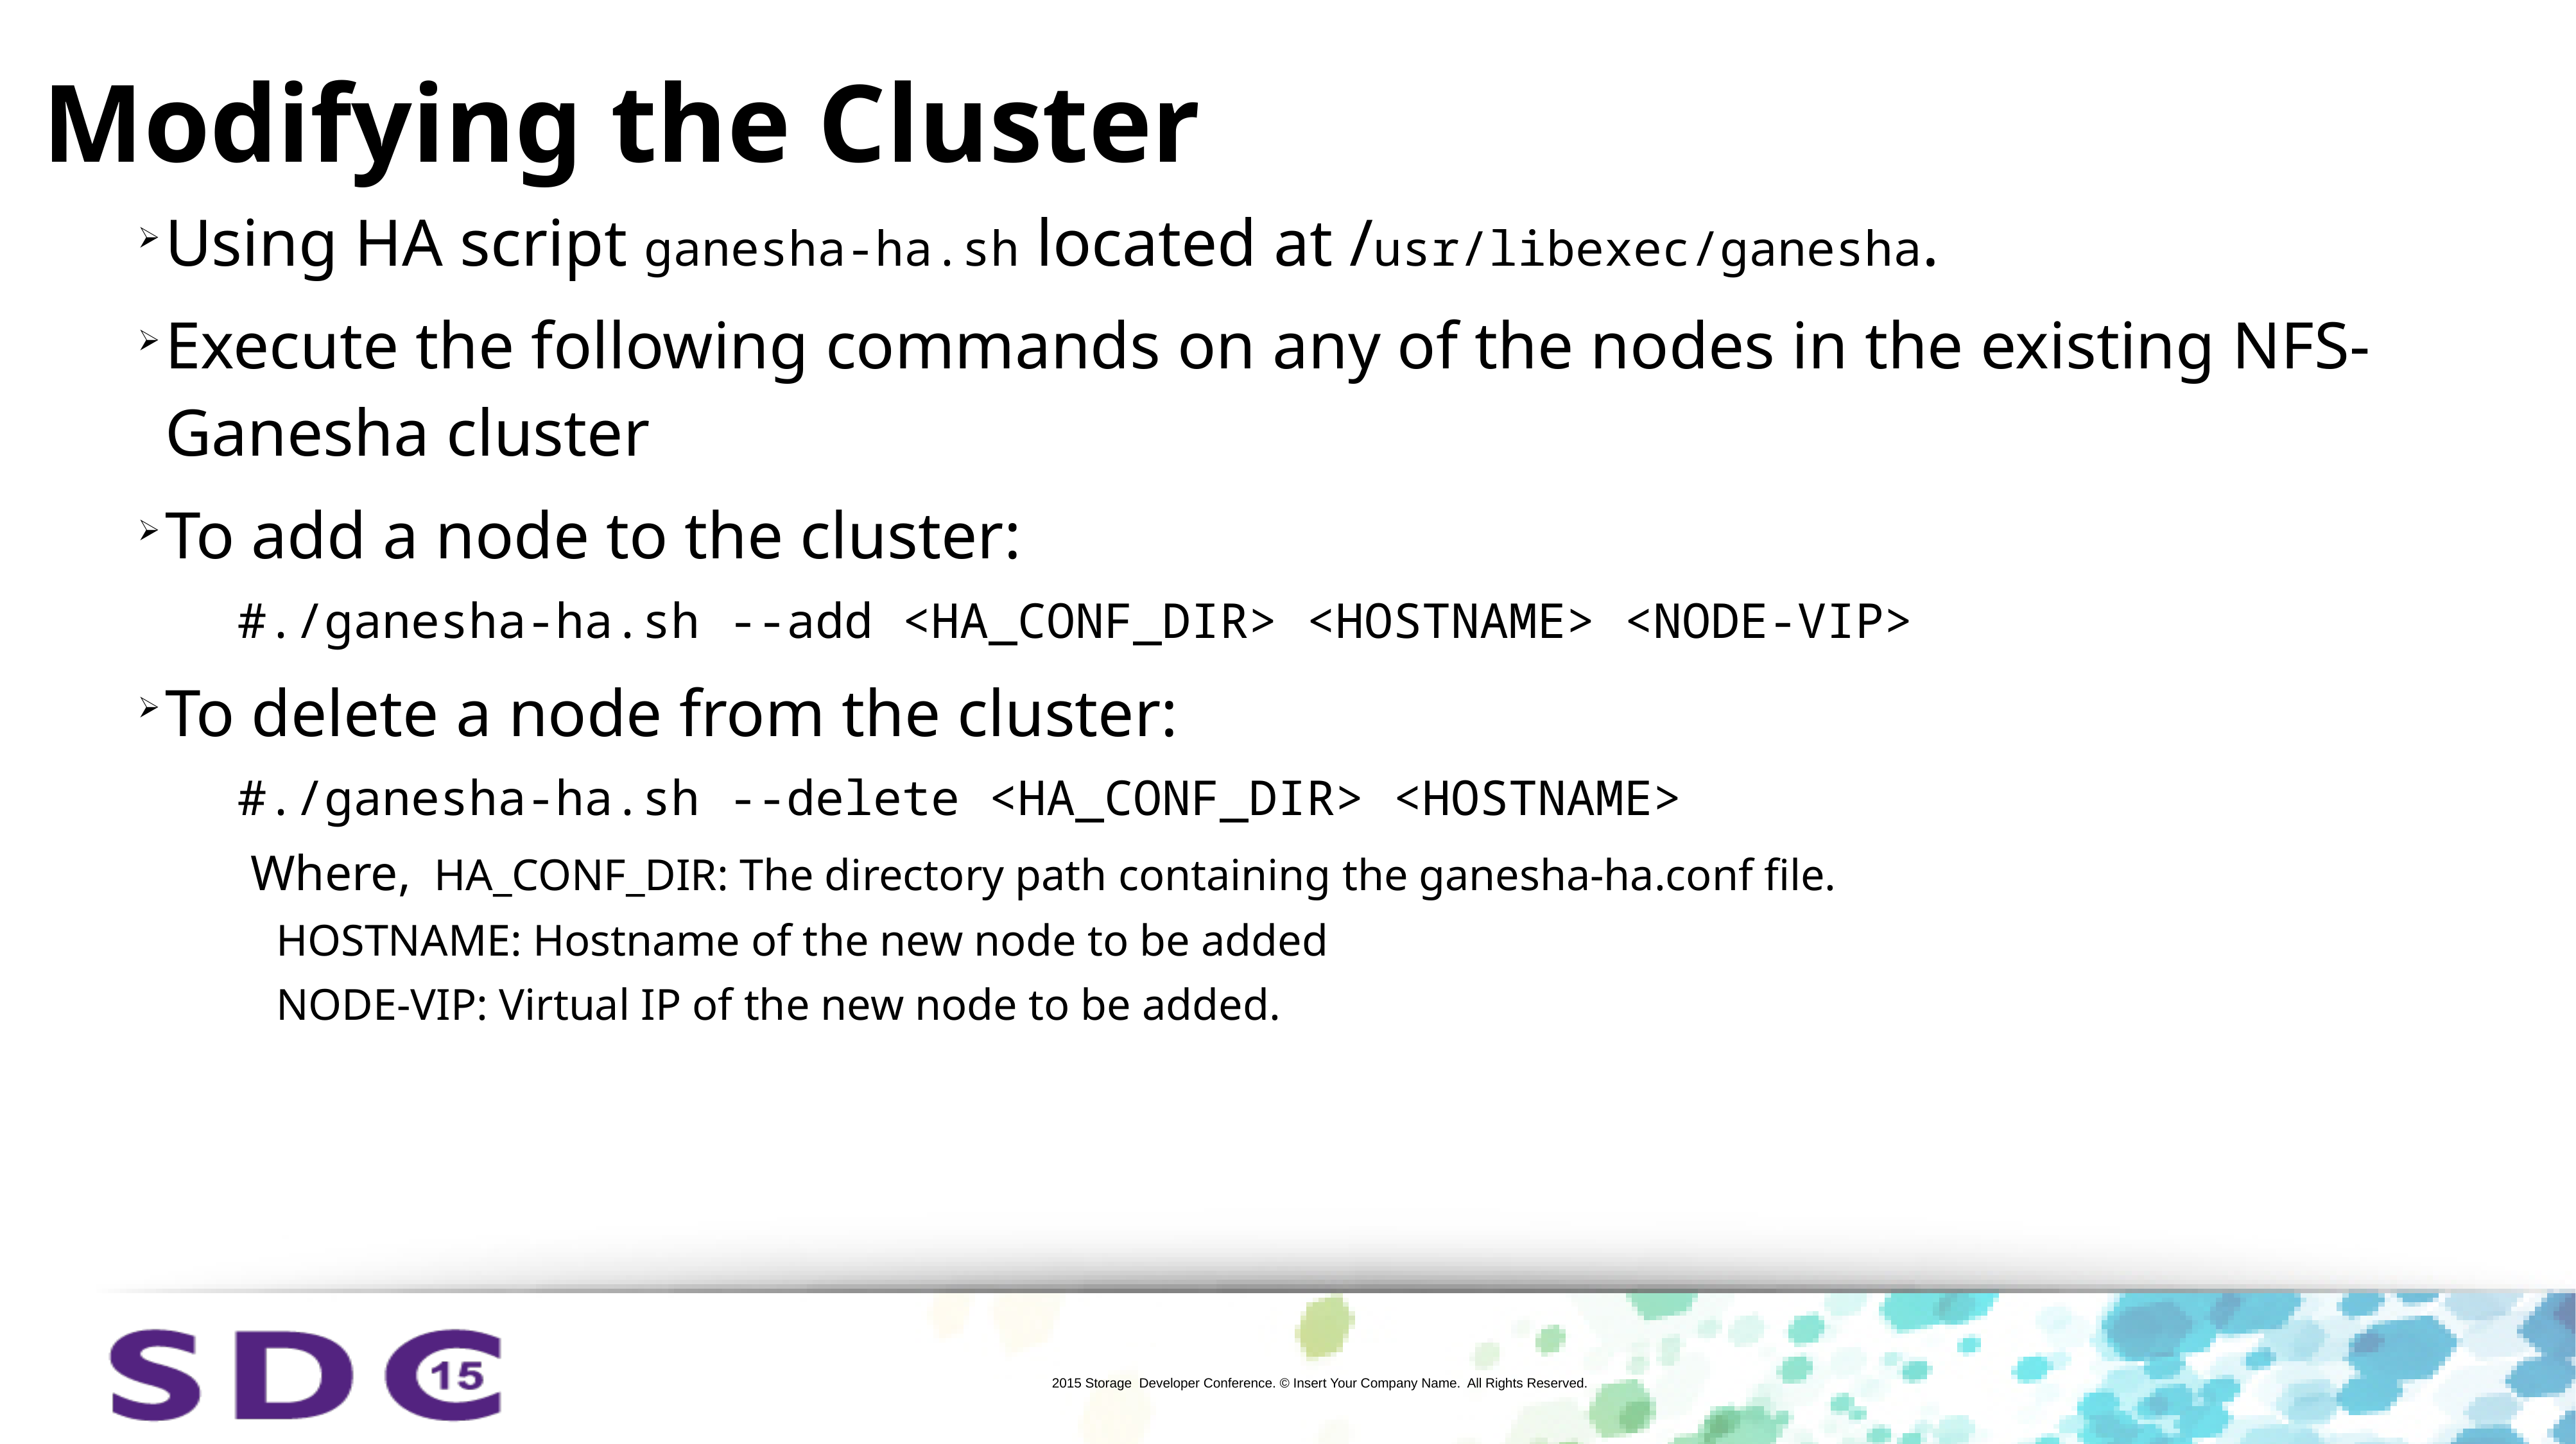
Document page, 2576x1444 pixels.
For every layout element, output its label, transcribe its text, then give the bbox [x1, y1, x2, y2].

picture [0, 994, 2576, 1444]
title Modifying the Cluster [42, 0, 2361, 241]
list Using HA script ganesha-ha.sh located at /usr/libexec/ganesha. Execute the following commands on any of the nodes in the existing NFS-Ganesha cluster To add a node to the cluster: #./ganesha-ha.sh --add <HA_CONF_DIR> <HOSTNAME> <NODE-VIP> To delete a node from the cluster: #./ganesha-ha.sh --delete <HA_CONF_DIR> <HOSTNAME> Where, HA_CONF_DIR: The directory path containing the ganesha-ha.conf file. HOSTNAME: Hostname of the new node to be added NODE-VIP: Virtual IP of the new node to be added. [128, 197, 2447, 1035]
